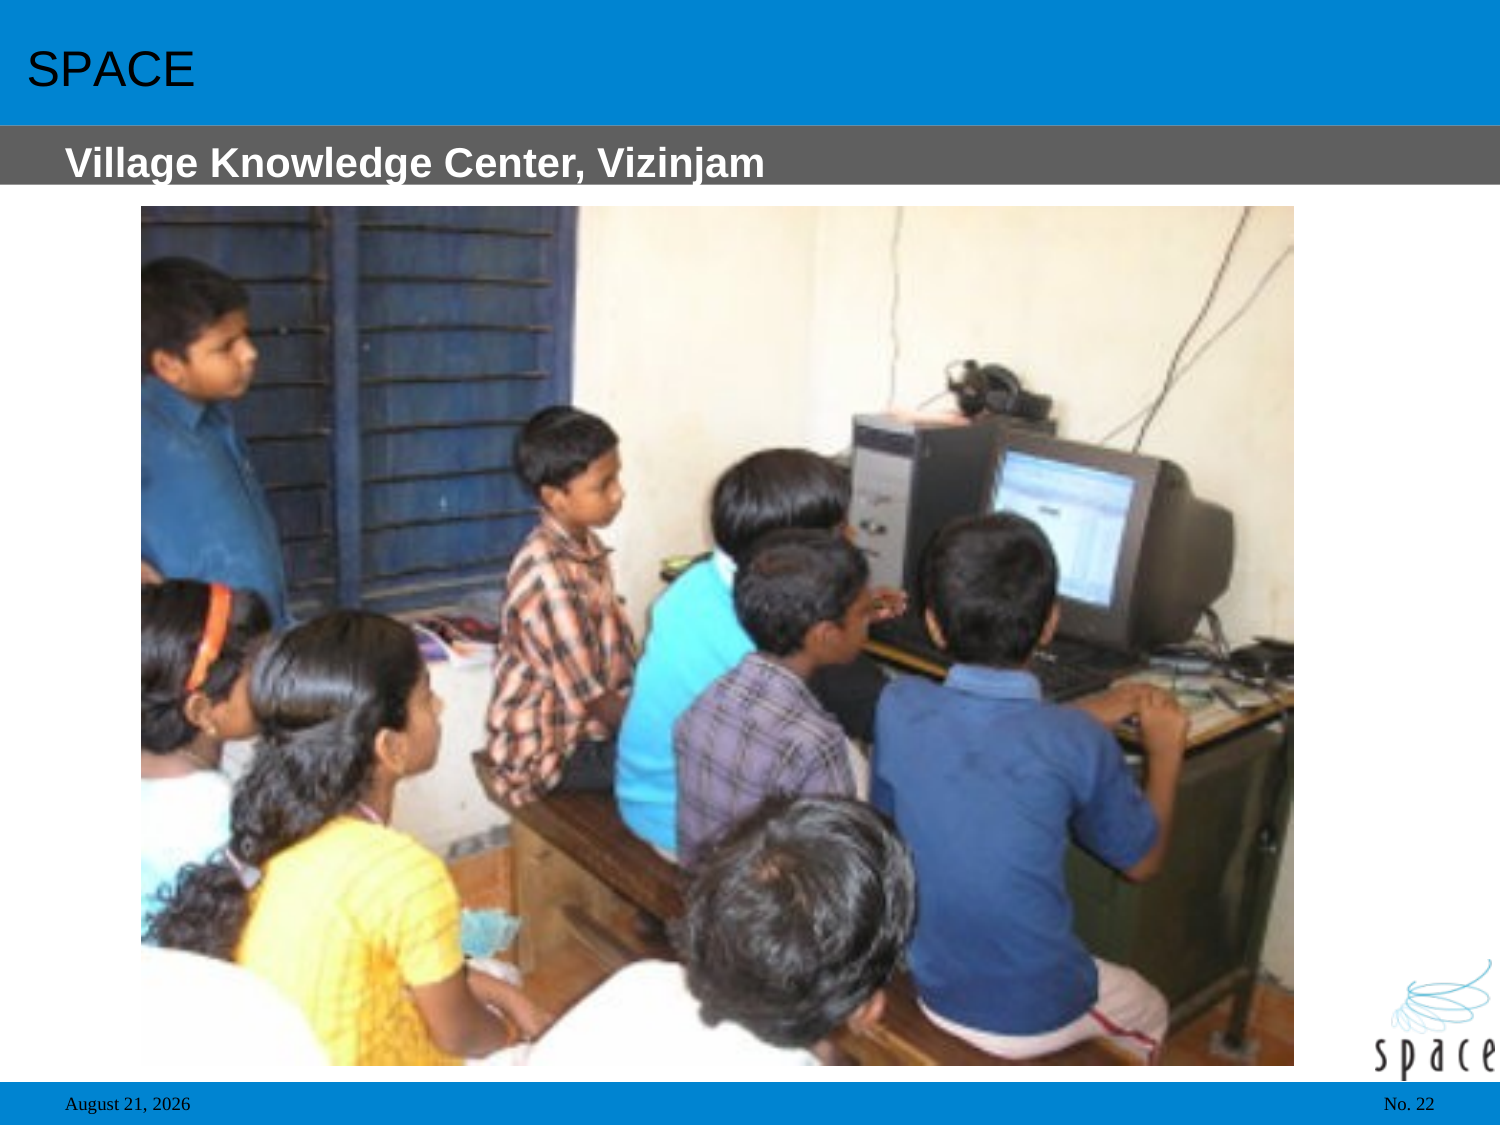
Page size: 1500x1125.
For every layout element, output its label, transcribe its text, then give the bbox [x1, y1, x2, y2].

picture [1375, 959, 1495, 1081]
title Village Knowledge Center, Vizinjam [64, 139, 1436, 187]
picture [141, 206, 1294, 1067]
